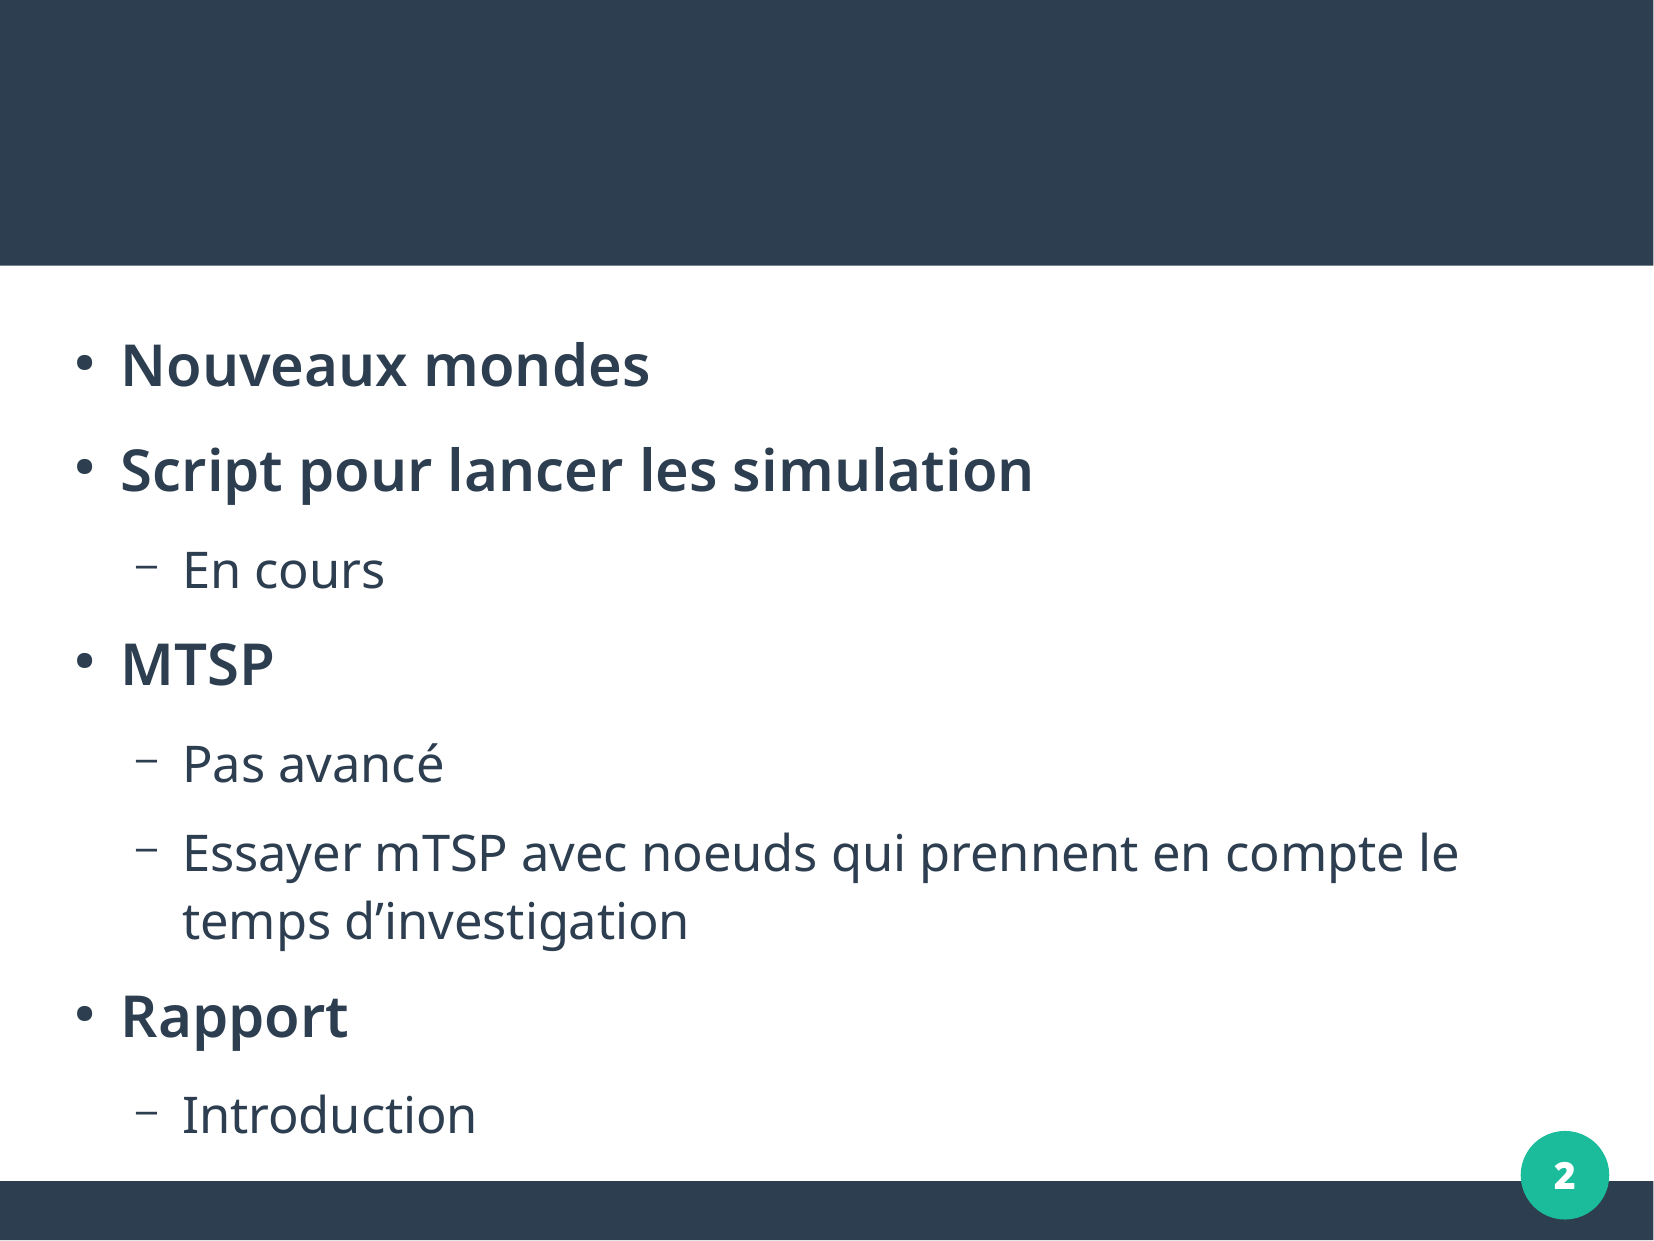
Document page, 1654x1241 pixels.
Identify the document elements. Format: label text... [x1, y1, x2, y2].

list Nouveaux mondes Script pour lancer les simulation En cours MTSP Pas avancé Essayer mTSP avec noeuds qui prennent en compte le temps d’investigation Rapport Introduction [59, 324, 1595, 1152]
